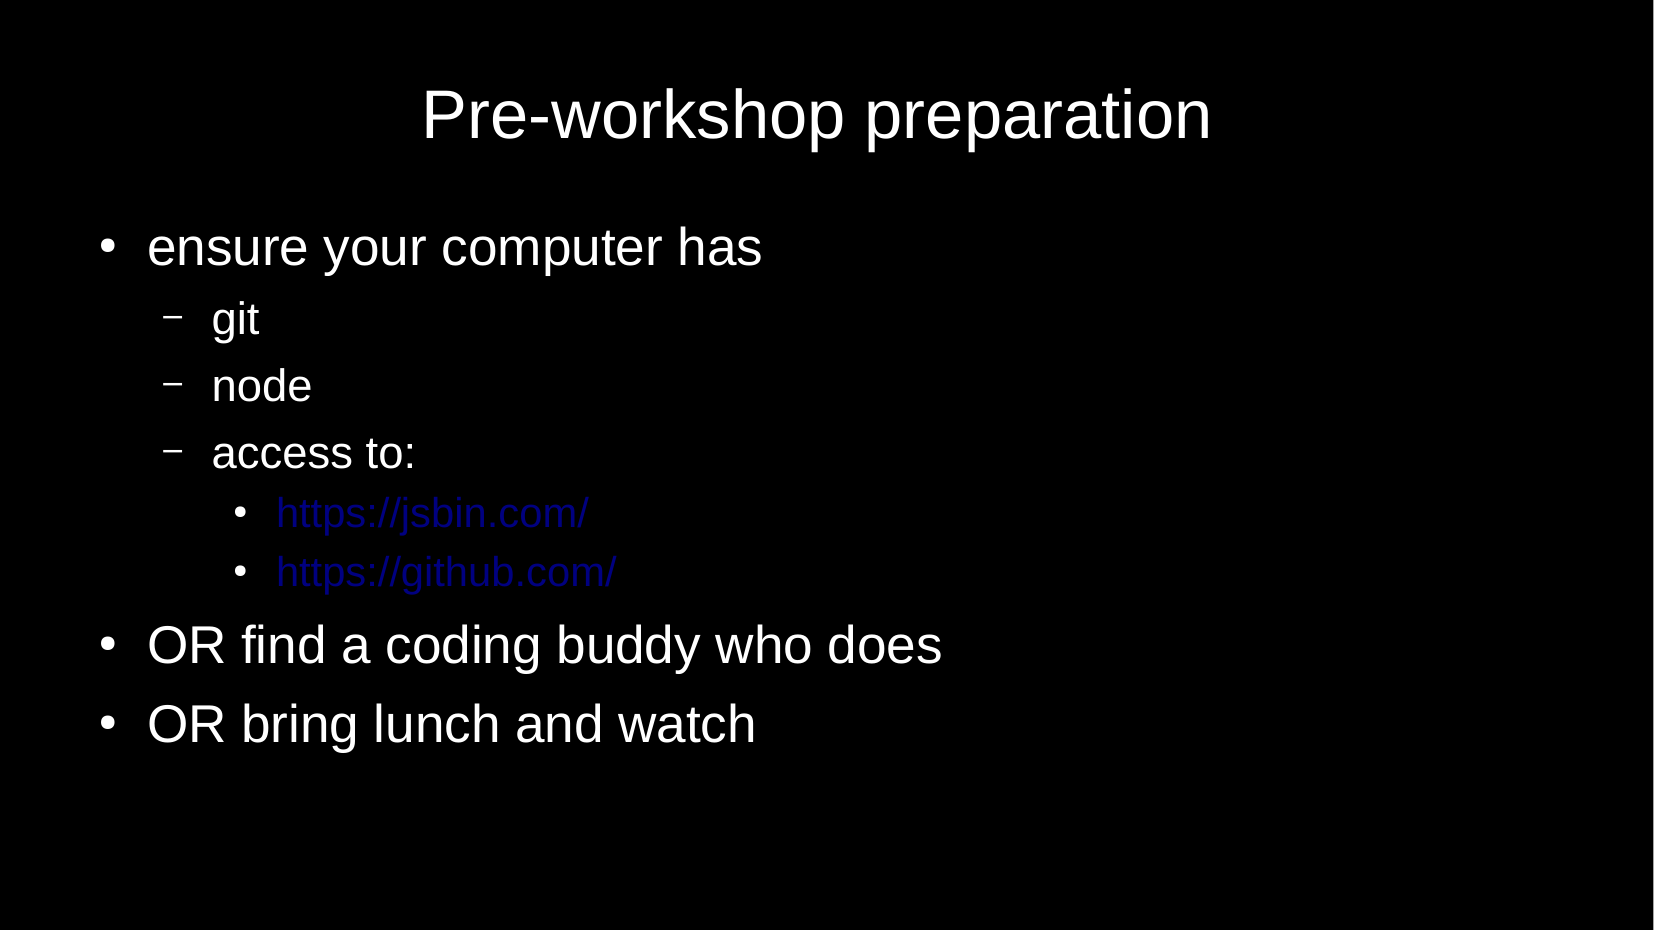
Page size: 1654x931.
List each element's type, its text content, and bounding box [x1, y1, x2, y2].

title Pre-workshop preparation [82, 37, 1571, 193]
list ensure your computer has git node access to: https://jsbin.com/ https://github.com/ OR find a coding buddy who does OR bring lunch and watch [82, 217, 1571, 758]
